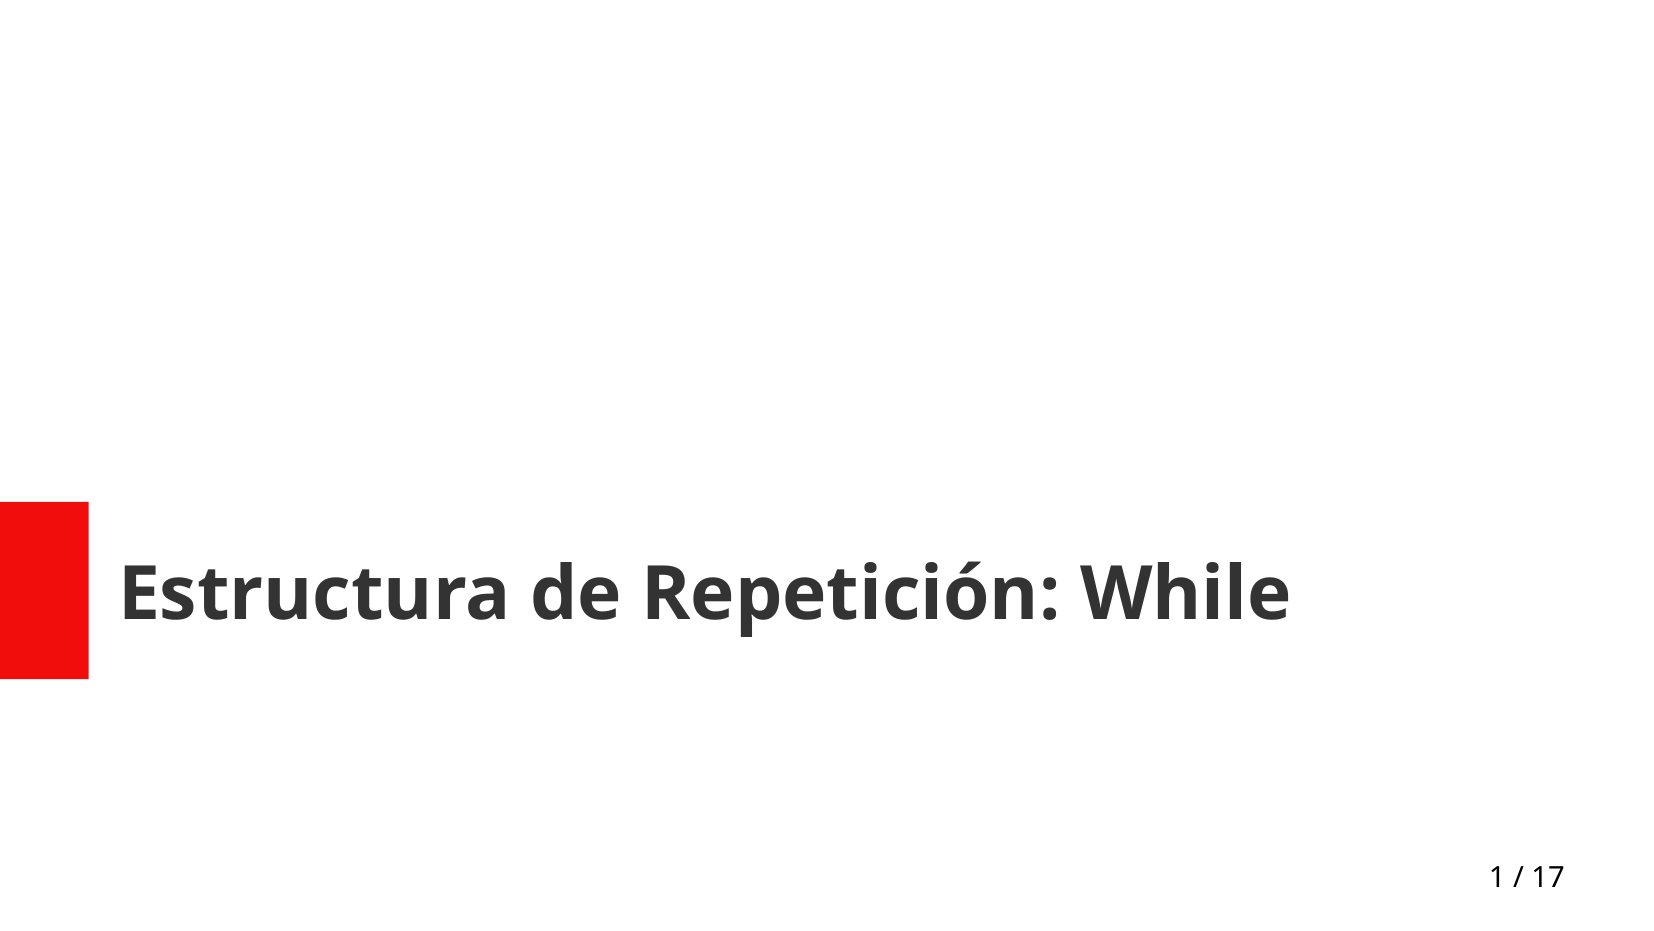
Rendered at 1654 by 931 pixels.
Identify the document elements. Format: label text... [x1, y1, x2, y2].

title Estructura de Repetición: While [118, 501, 1536, 680]
